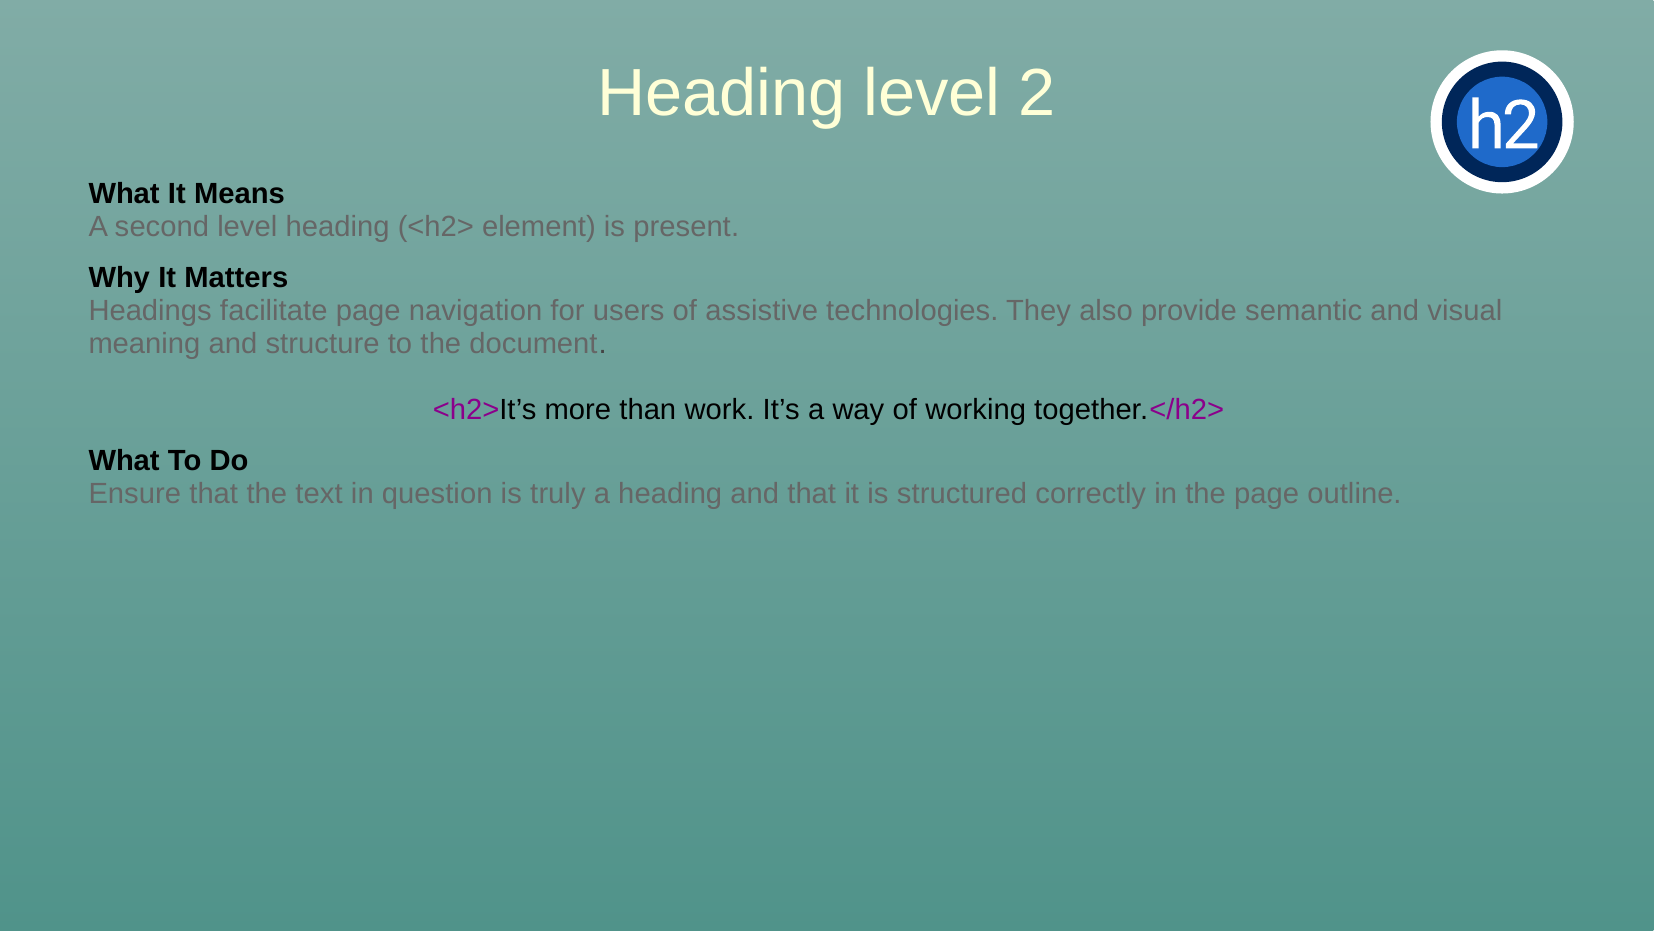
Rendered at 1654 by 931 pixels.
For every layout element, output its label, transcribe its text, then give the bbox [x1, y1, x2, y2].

title Heading level 2 [82, 37, 1417, 148]
subtitle What It Means A second level heading (<h2> element) is present. Why It Matters Headings facilitate page navigation for users of assistive technologies. They also provide semantic and visual meaning and structure to the document. <h2>It’s more than work. It’s a way of working together.</h2> What To Do Ensure that the text in question is truly a heading and that it is structured correctly in the page outline. [88, 177, 1577, 842]
picture [1417, 37, 1587, 207]
